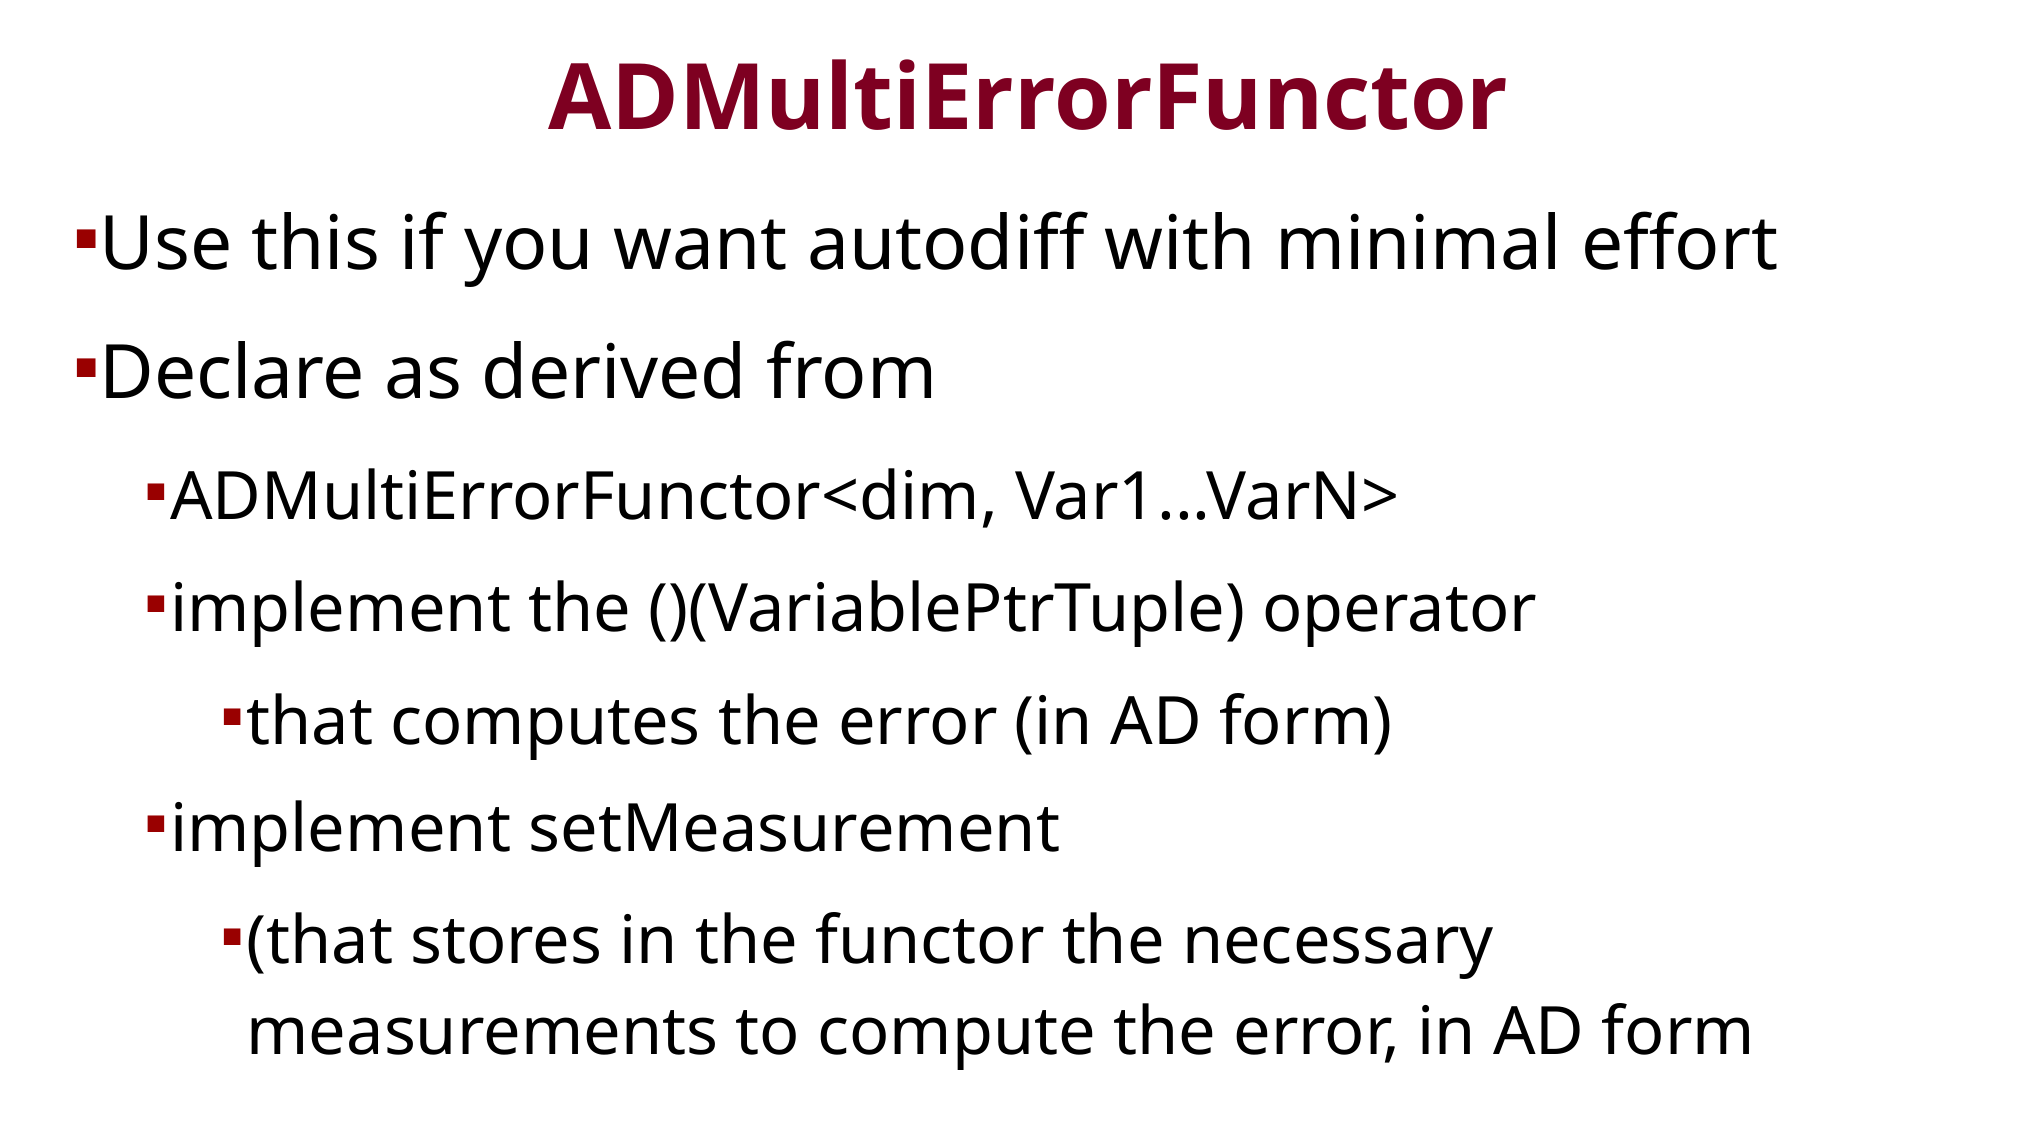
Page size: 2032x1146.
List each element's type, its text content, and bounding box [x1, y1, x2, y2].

title ADMultiErrorFunctor [37, 10, 2020, 178]
list Use this if you want autodiff with minimal effort Declare as derived from ADMultiErrorFunctor<dim, Var1...VarN> implement the ()(VariablePtrTuple) operator that computes the error (in AD form) implement setMeasurement (that stores in the functor the necessary measurements to compute the error, in AD form [59, 188, 1985, 1111]
